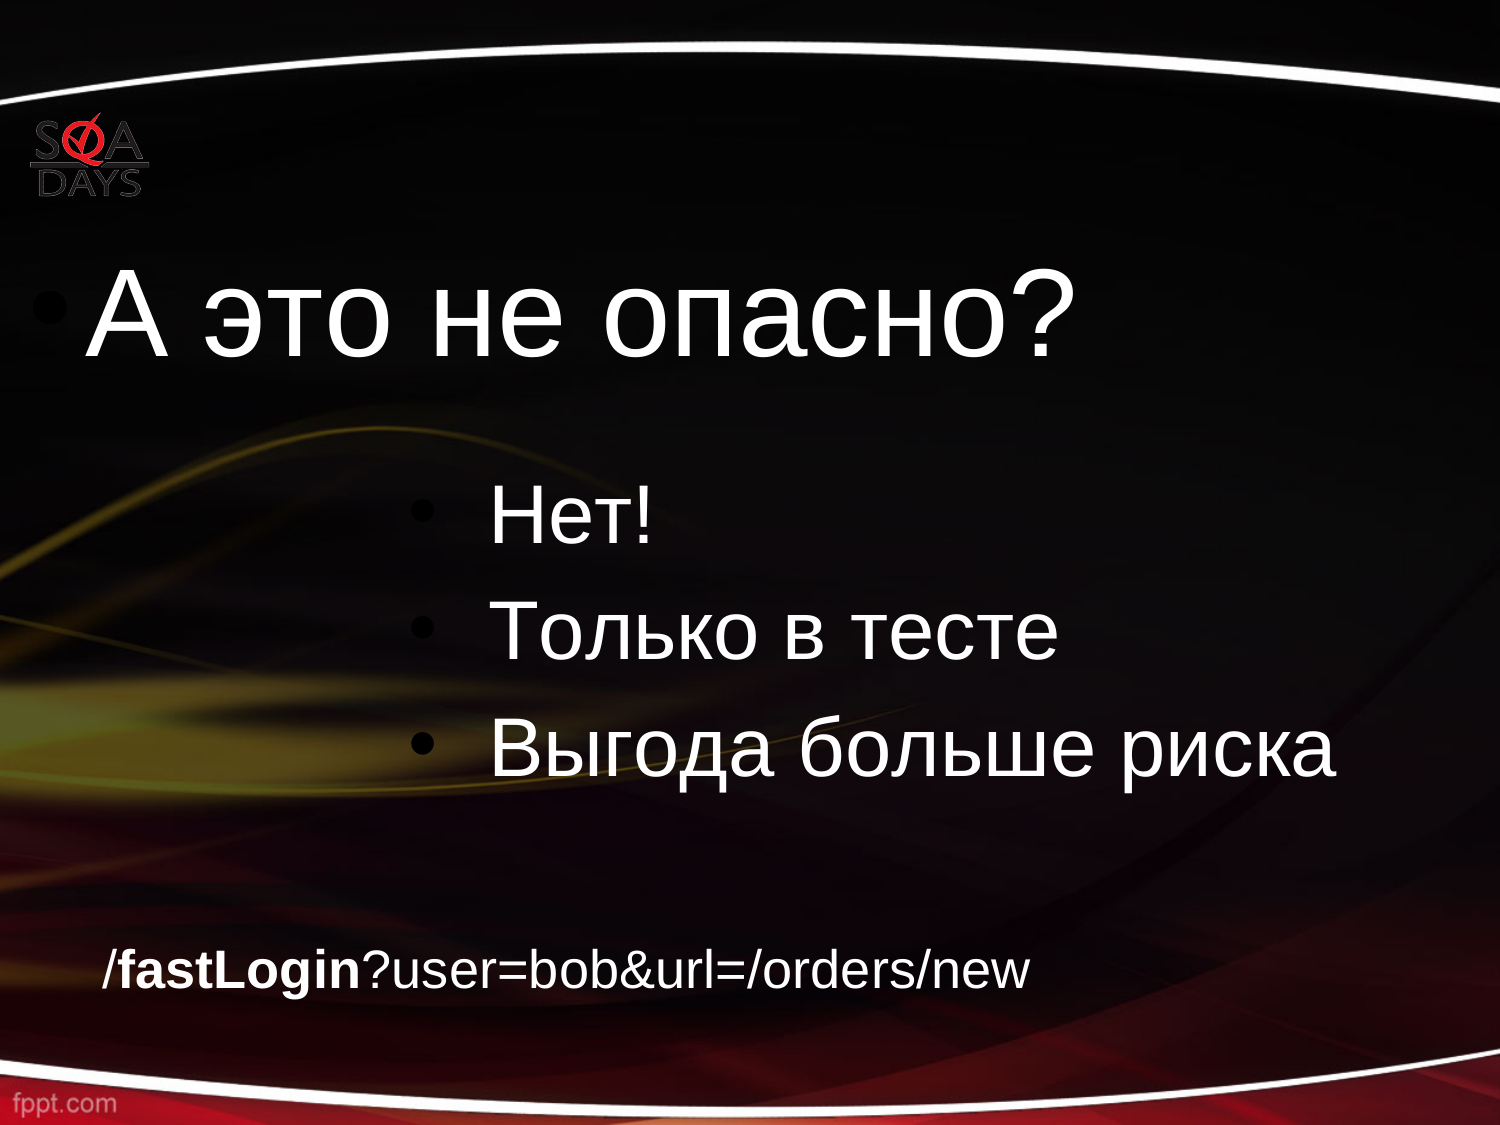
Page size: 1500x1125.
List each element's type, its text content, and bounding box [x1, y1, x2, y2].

list Нет! Только в тесте Выгода больше риска [394, 452, 1425, 801]
list А это не опасно? [16, 201, 1092, 412]
picture [0, 0, 1500, 1125]
text_box /fastLogin?user=bob&url=/orders/new [87, 927, 1044, 1008]
